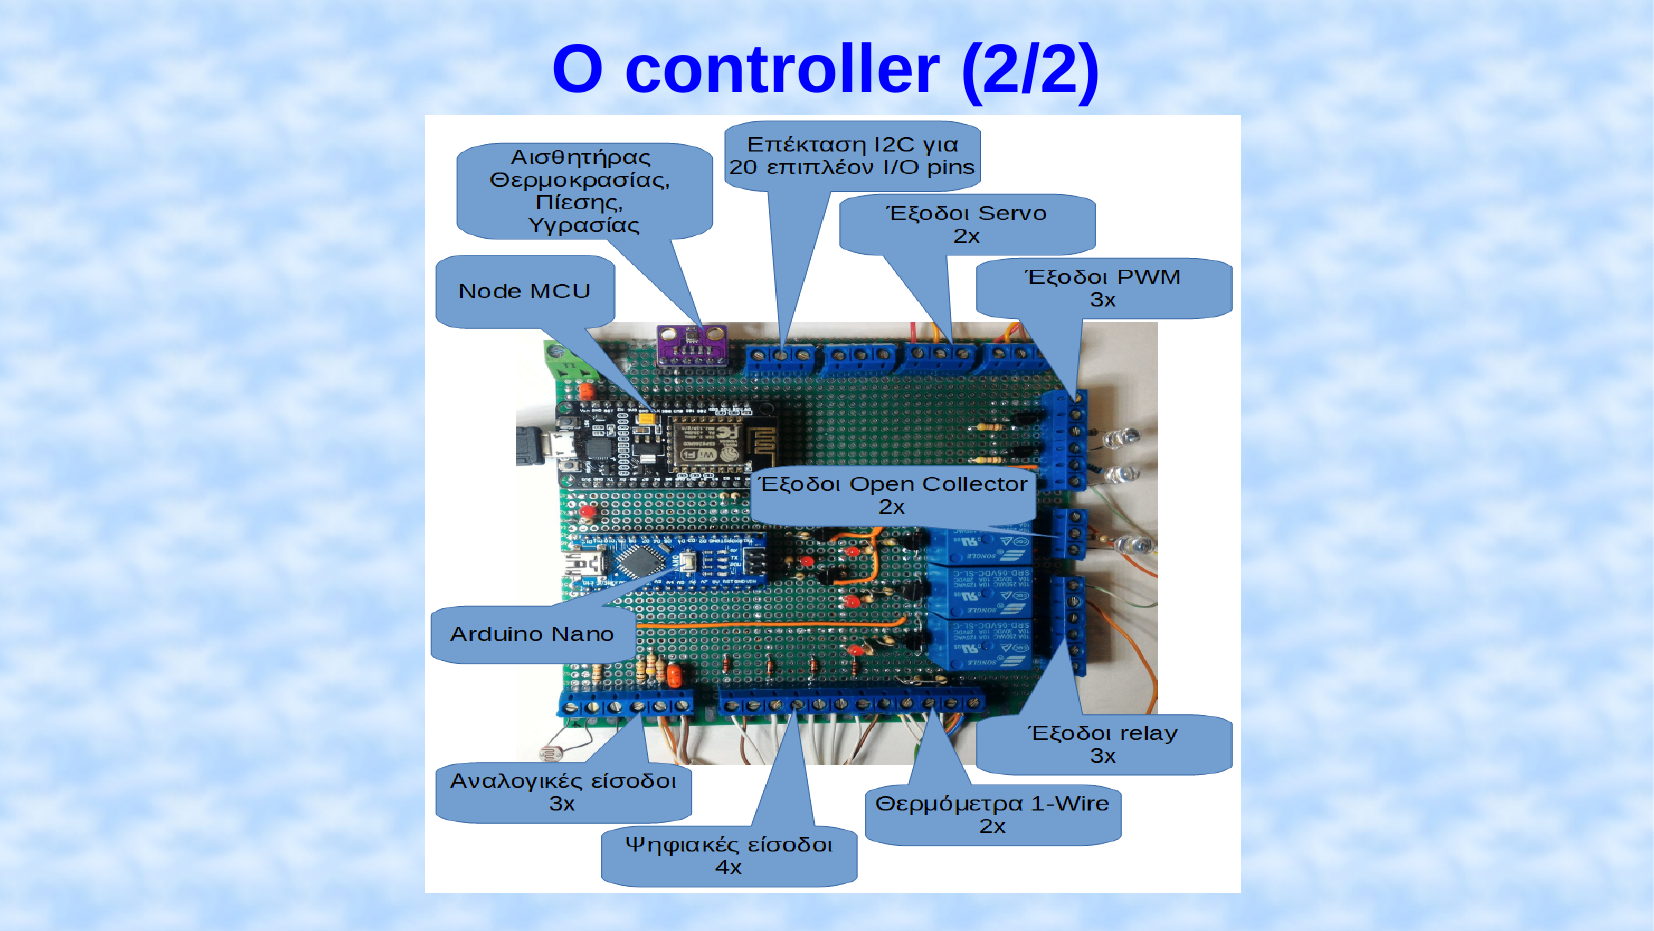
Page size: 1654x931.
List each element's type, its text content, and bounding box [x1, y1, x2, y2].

title Ο controller (2/2) [82, 0, 1571, 147]
picture [0, 0, 1654, 931]
